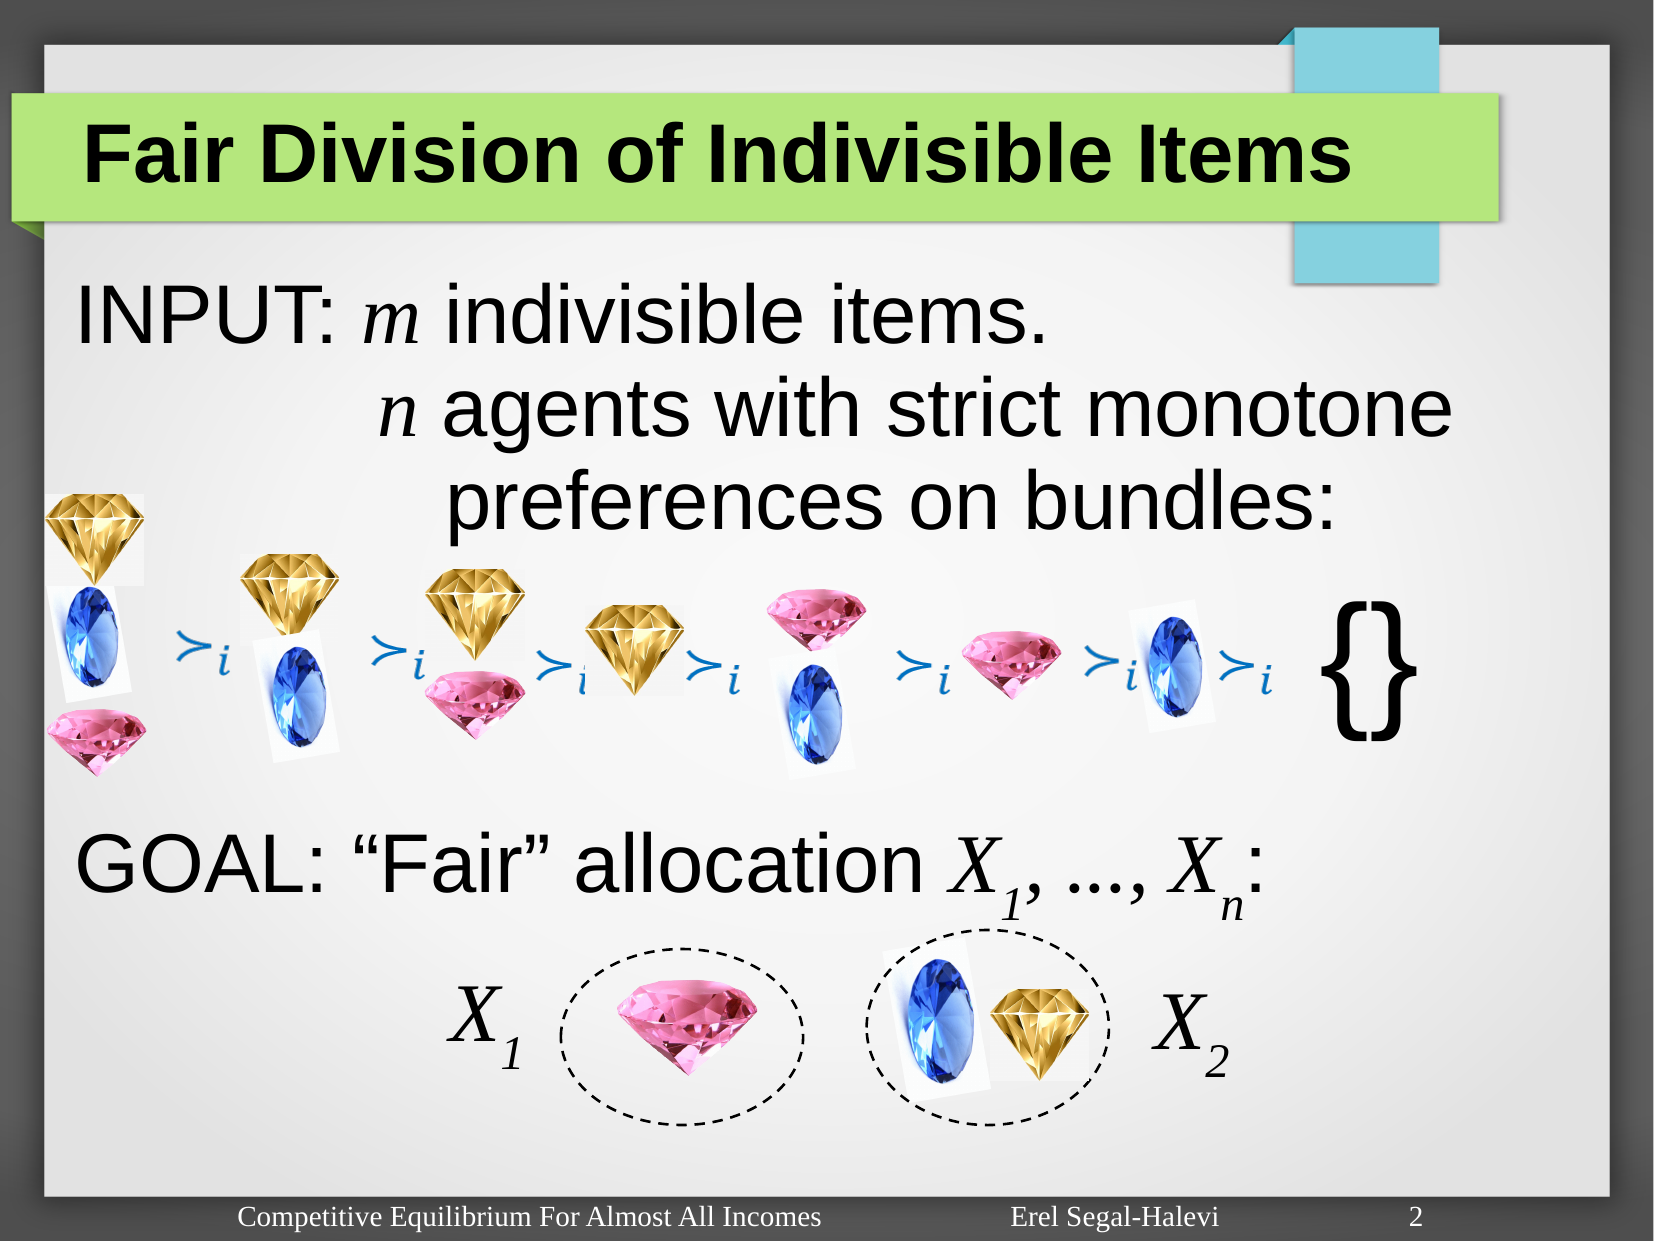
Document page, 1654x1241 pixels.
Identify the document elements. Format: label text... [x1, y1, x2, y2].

picture [0, 0, 1654, 1241]
text_box INPUT: m indivisible items. n agents with strict monotone preferences on bundles: [60, 260, 1546, 556]
text_box [1200, 619, 1283, 706]
text_box [157, 600, 241, 686]
text_box {} [1305, 567, 1441, 751]
text_box [667, 619, 751, 706]
text_box X2 [1140, 968, 1245, 1096]
text_box [352, 604, 436, 691]
text_box [1065, 615, 1143, 701]
text_box X1 [435, 960, 540, 1087]
title Fair Division of Indivisible Items [82, 69, 1576, 238]
text_box [517, 619, 601, 706]
text_box [877, 619, 961, 706]
text_box GOAL: “Fair” allocation X1, ..., Xn: [60, 810, 1621, 938]
